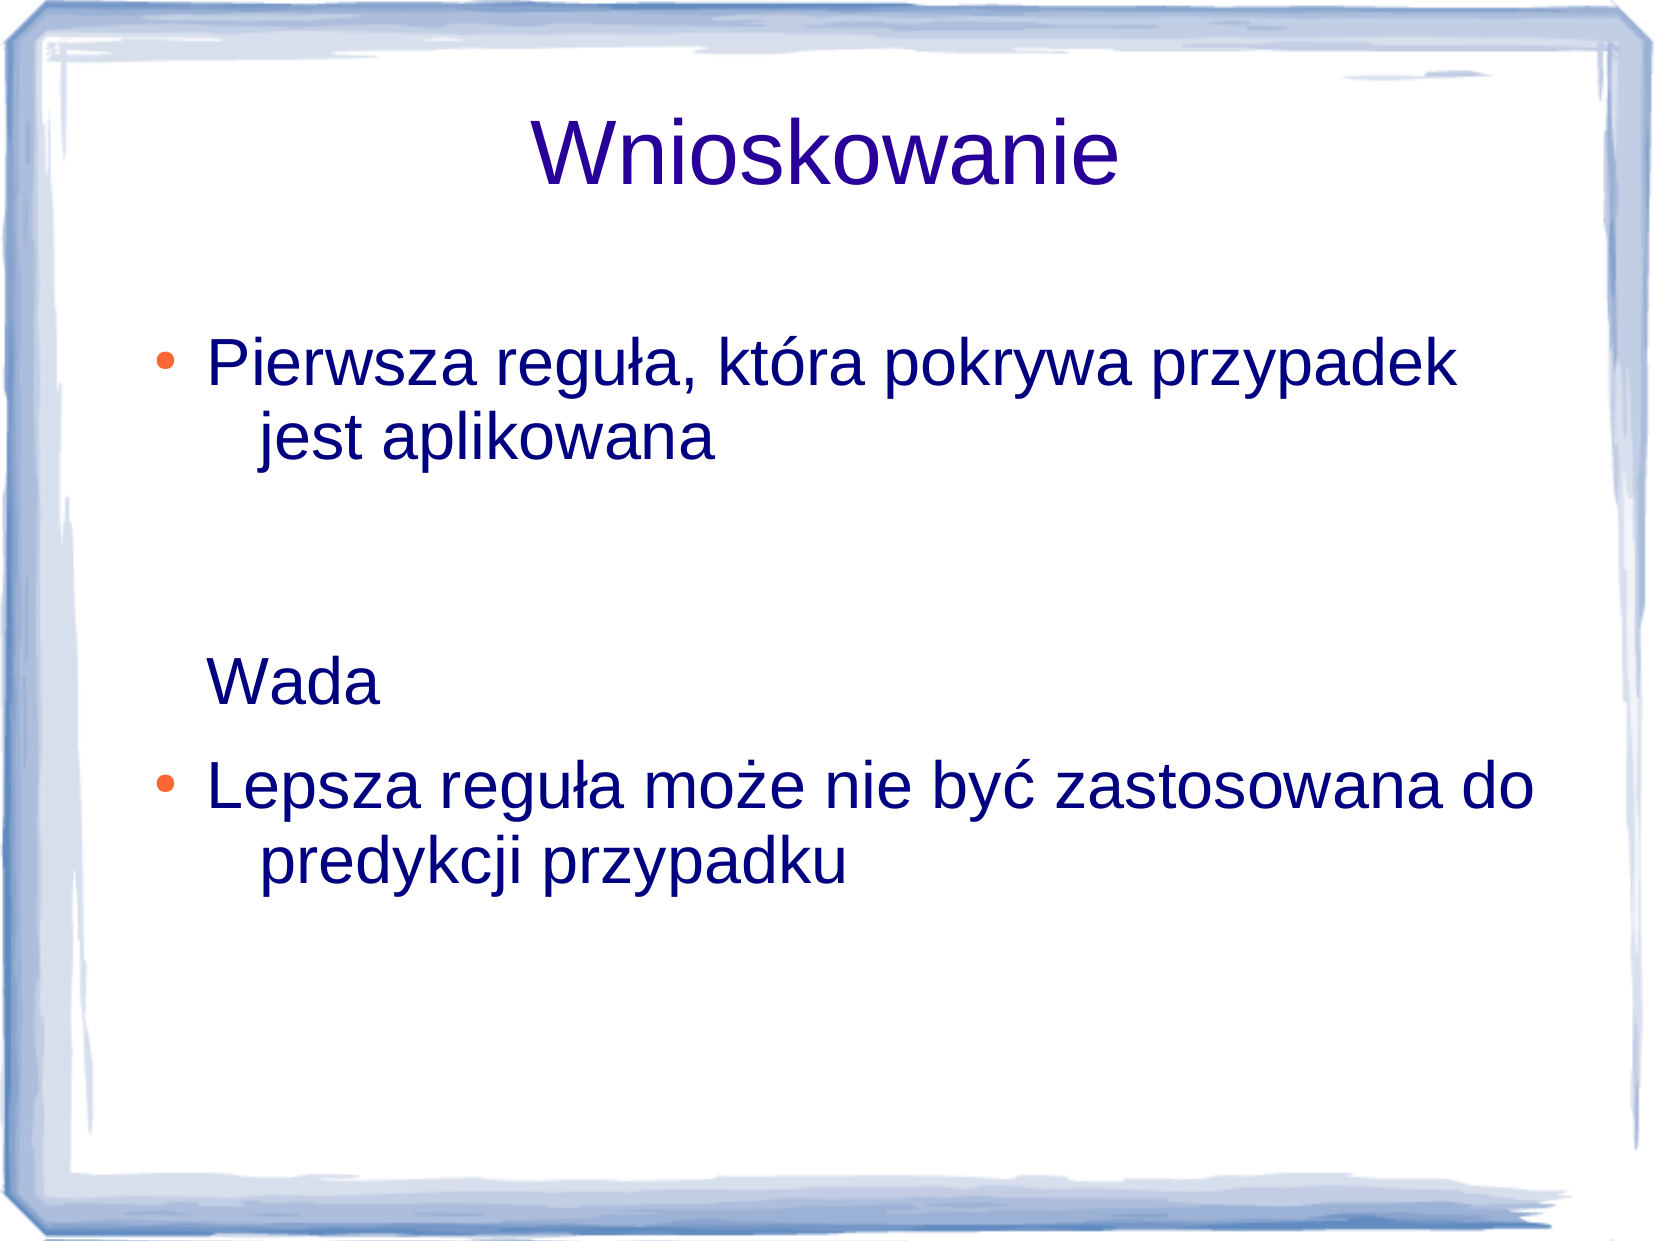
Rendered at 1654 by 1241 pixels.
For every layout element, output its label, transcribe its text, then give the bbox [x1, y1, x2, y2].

list Pierwsza reguła, która pokrywa przypadek jest aplikowana [118, 324, 1560, 508]
title Wnioskowanie [82, 49, 1571, 257]
picture [0, 0, 1654, 1241]
list Wada Lepsza reguła może nie być zastosowana do predykcji przypadku [118, 643, 1560, 910]
